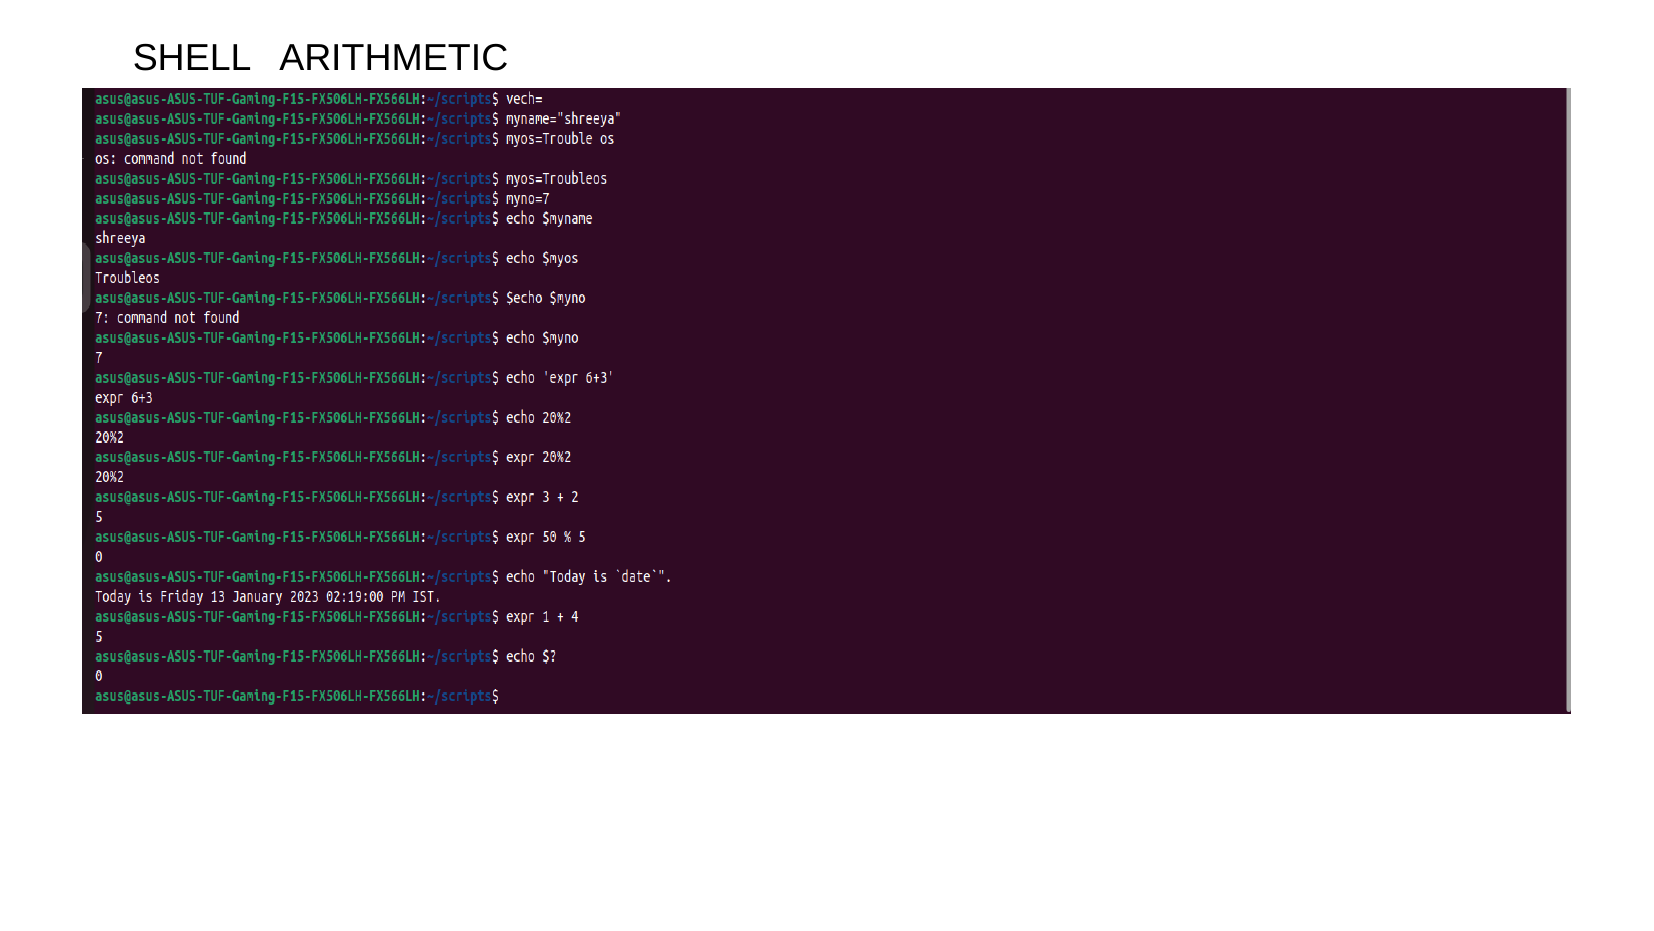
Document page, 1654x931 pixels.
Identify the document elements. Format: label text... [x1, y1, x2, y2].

text_box SHELL ARITHMETIC [118, 29, 1182, 87]
picture [82, 88, 1571, 714]
